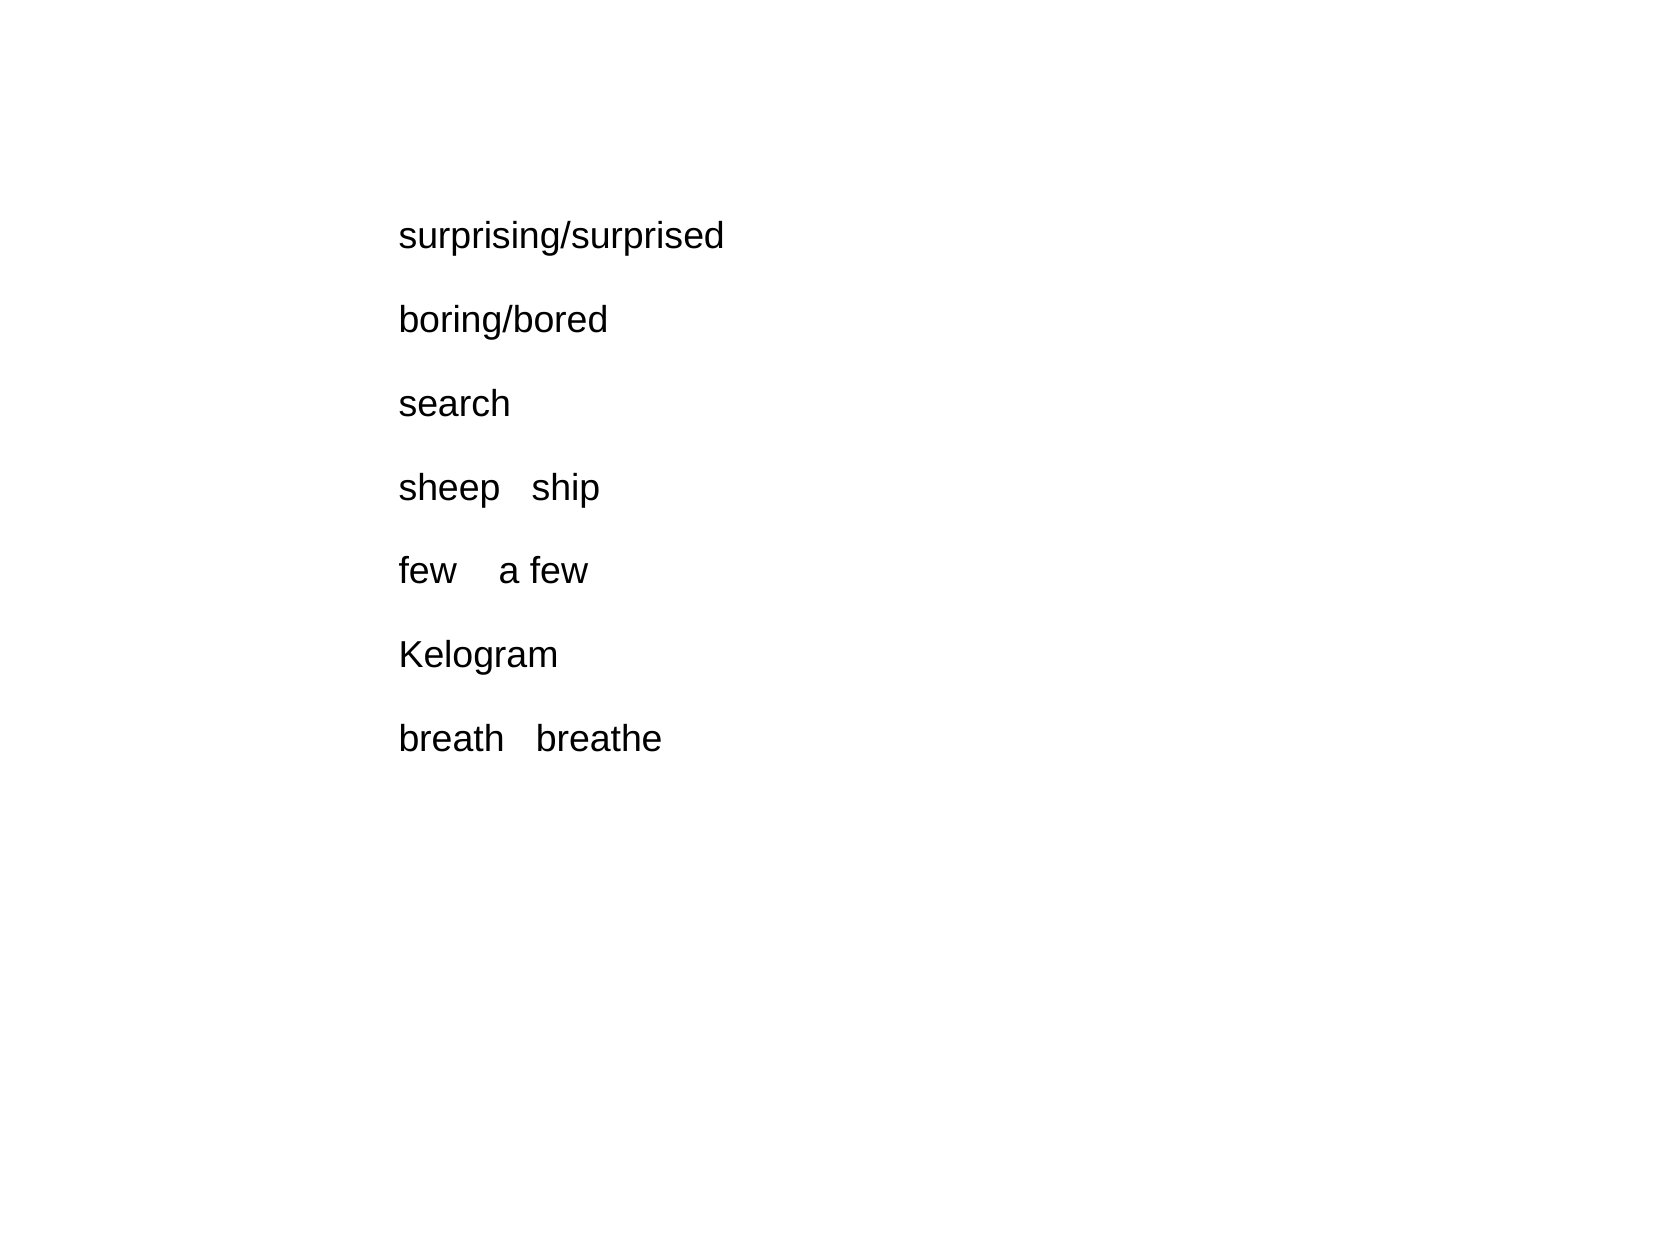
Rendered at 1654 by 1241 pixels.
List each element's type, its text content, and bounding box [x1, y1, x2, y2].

text_box surprising/surprised boring/bored search sheep ship few a few Kelogram breath breathe [383, 206, 1150, 769]
